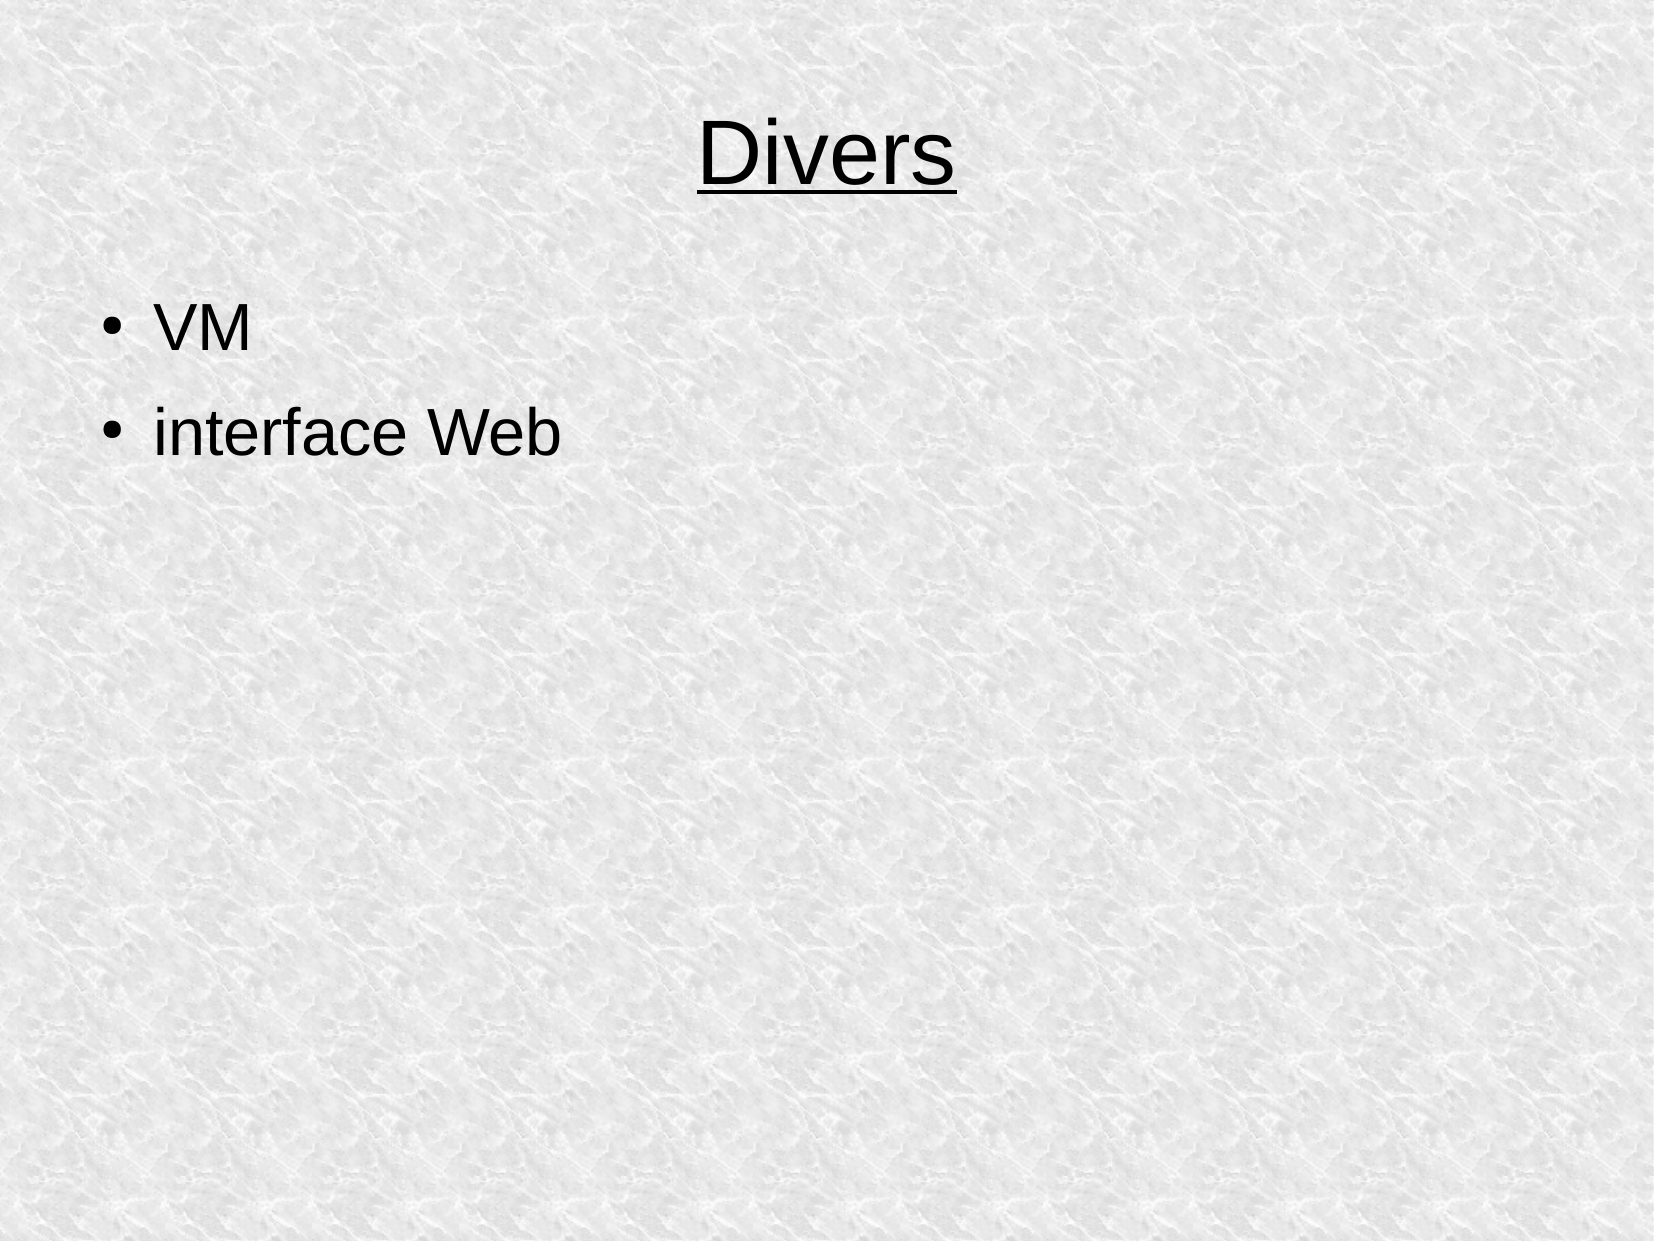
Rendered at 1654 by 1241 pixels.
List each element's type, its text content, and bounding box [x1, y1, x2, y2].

list VM interface Web [82, 290, 1571, 1010]
picture [0, 0, 1654, 1241]
title Divers [82, 49, 1571, 257]
